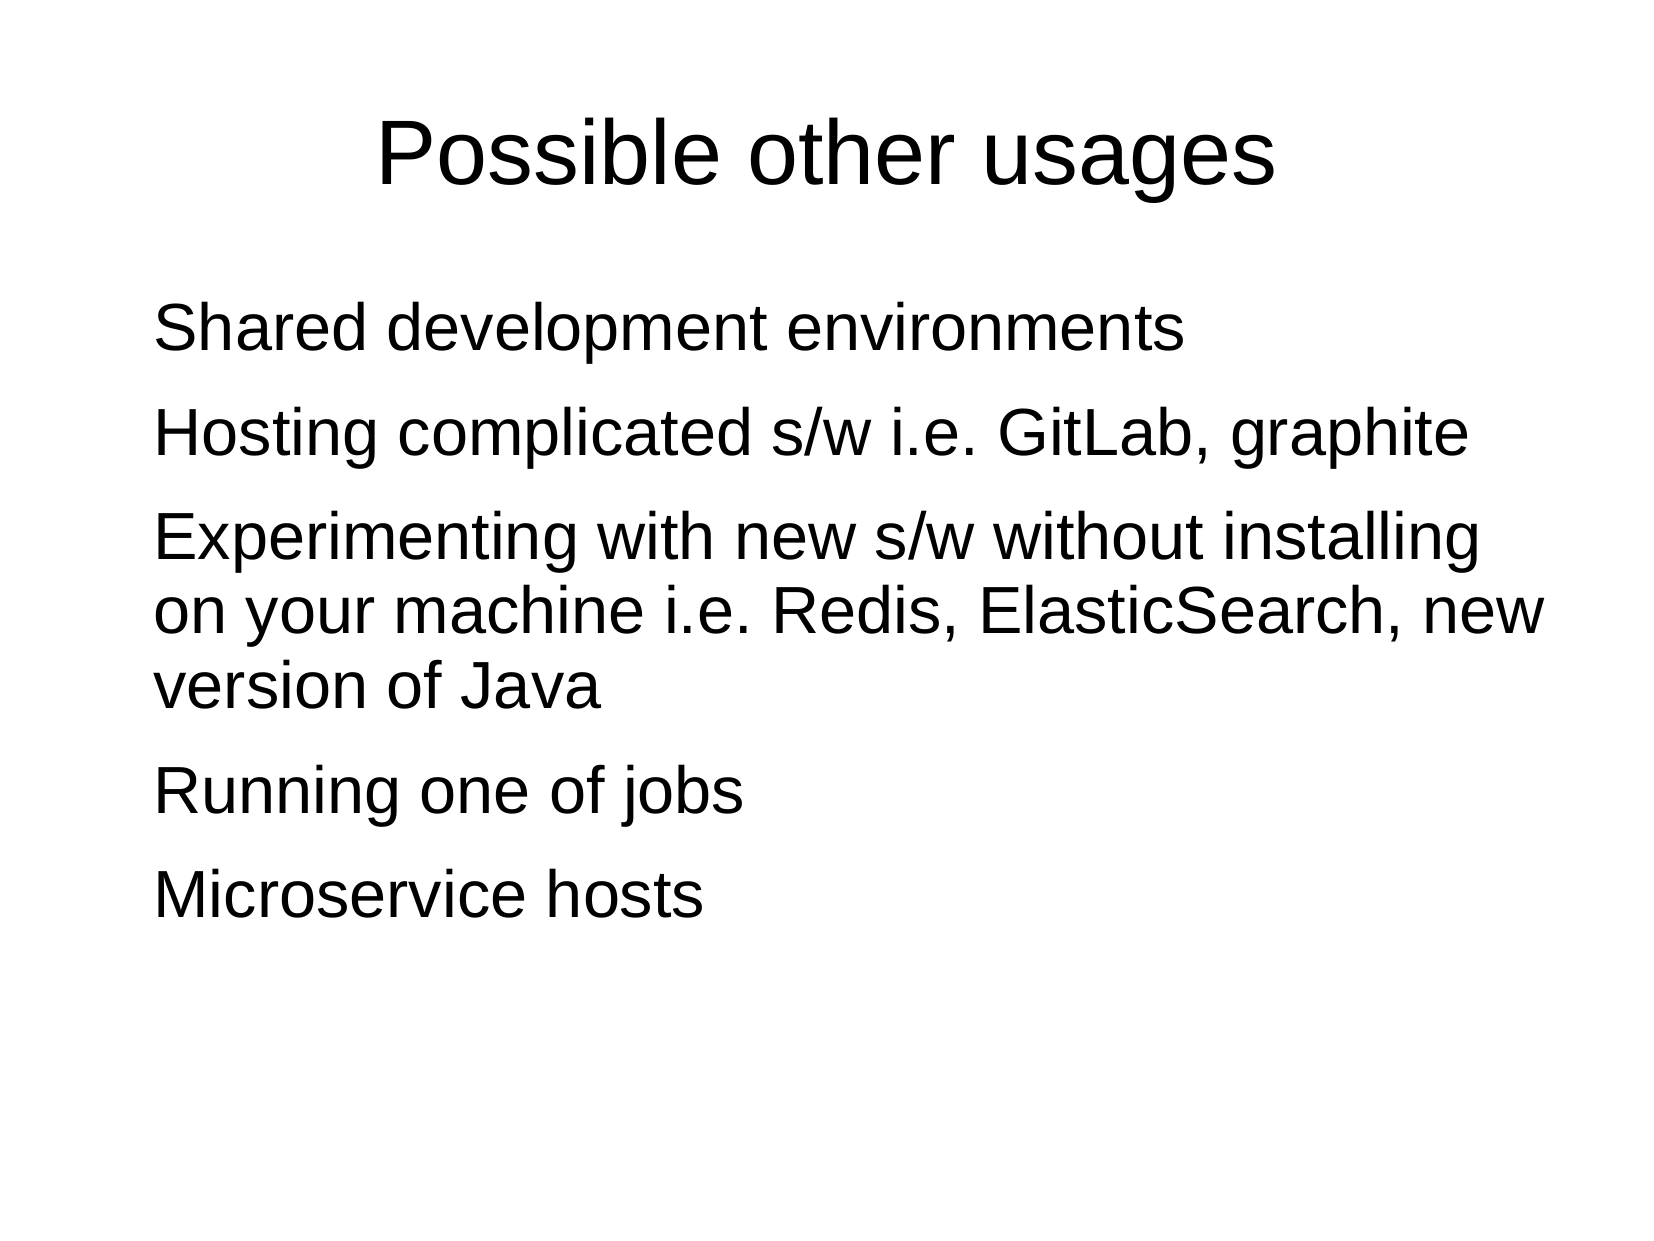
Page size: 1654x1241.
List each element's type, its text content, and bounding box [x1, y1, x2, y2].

list Shared development environments Hosting complicated s/w i.e. GitLab, graphite Experimenting with new s/w without installing on your machine i.e. Redis, ElasticSearch, new version of Java Running one of jobs Microservice hosts [82, 290, 1571, 1010]
title Possible other usages [82, 49, 1571, 257]
